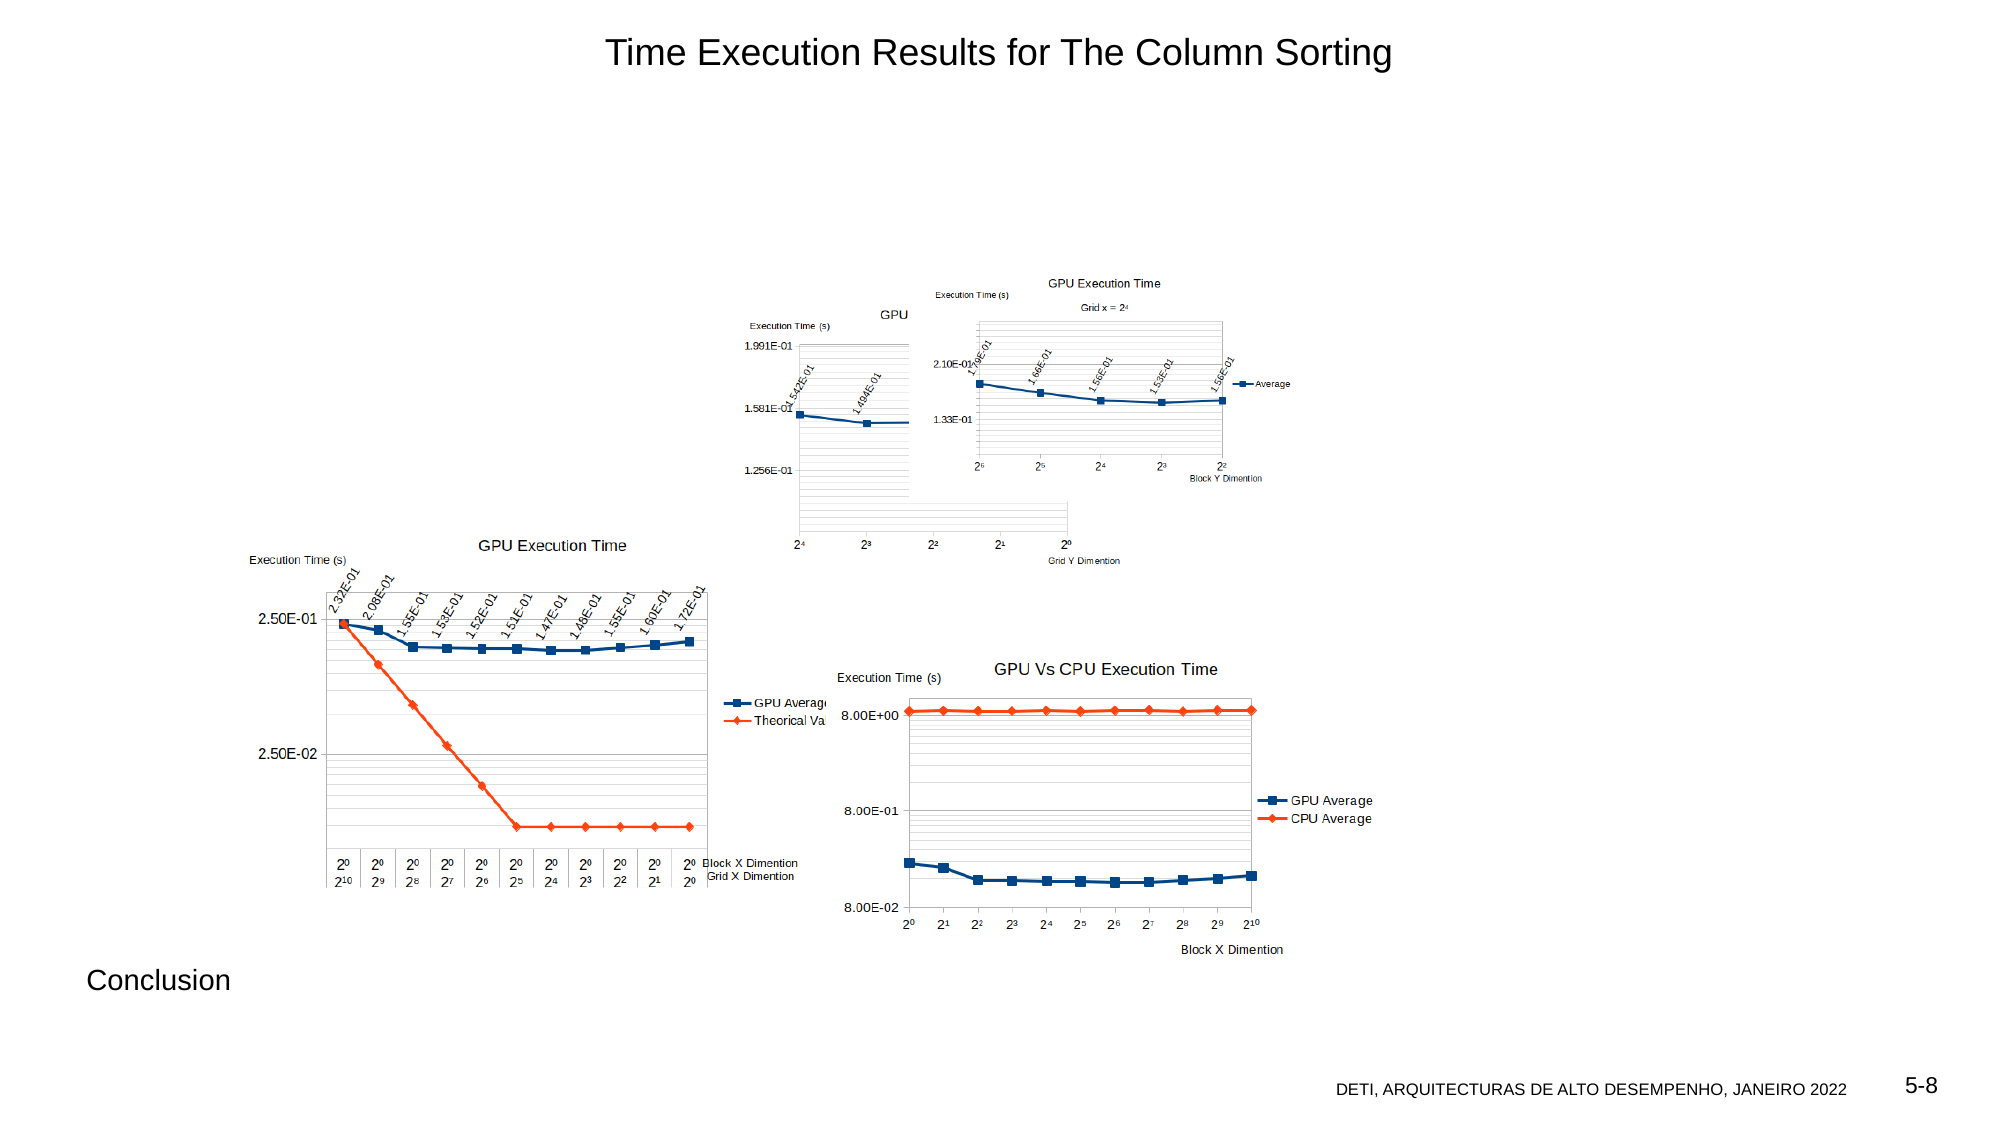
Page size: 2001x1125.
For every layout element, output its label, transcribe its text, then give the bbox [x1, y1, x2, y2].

text_box Time Execution Results for The Column Sorting [589, 20, 1408, 81]
text_box DETI, Arquitecturas de Alto Desempenho, Janeiro 2022 [1321, 1071, 1912, 1125]
text_box <number>-8 [1890, 1062, 1978, 1115]
picture [248, 265, 1386, 975]
text_box Conclusion [71, 954, 266, 1004]
